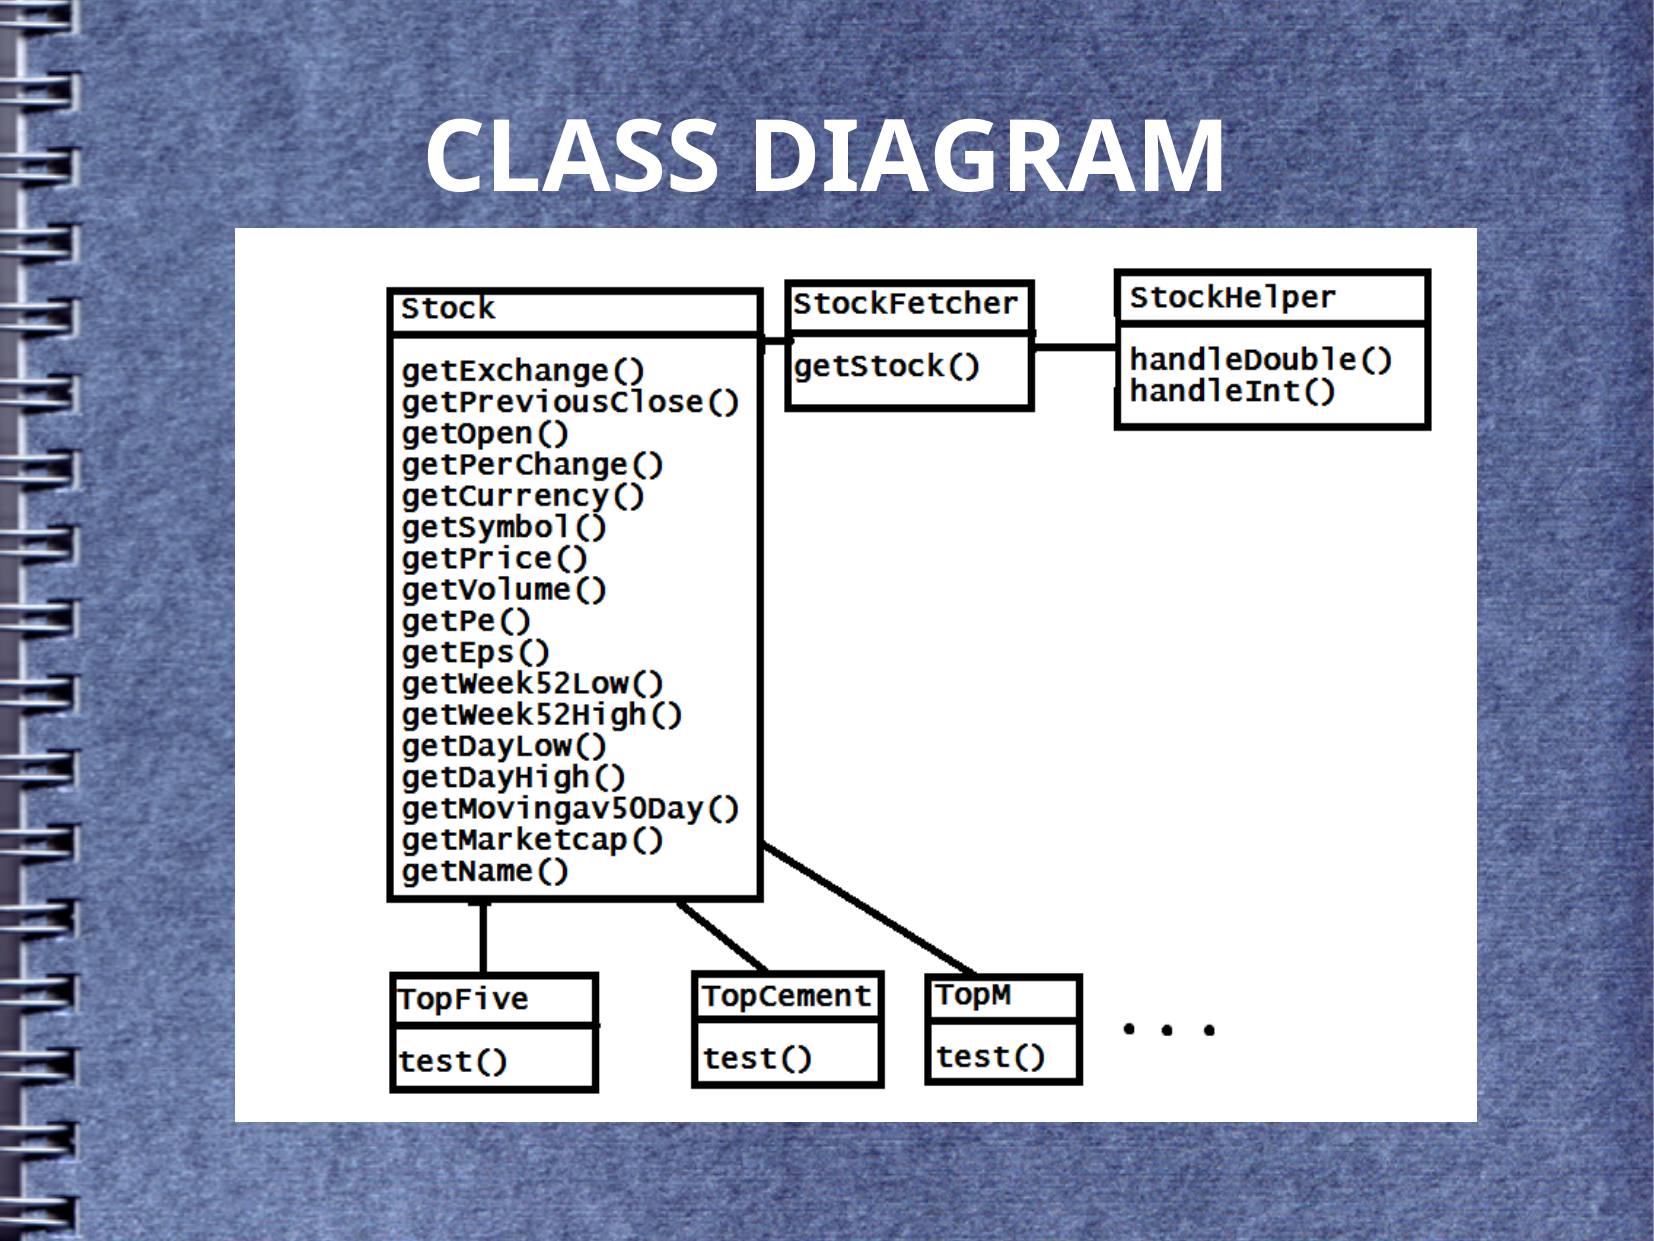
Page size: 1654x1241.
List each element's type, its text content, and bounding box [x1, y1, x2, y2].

picture [0, 0, 1654, 1241]
title CLASS DIAGRAM [82, 49, 1571, 257]
